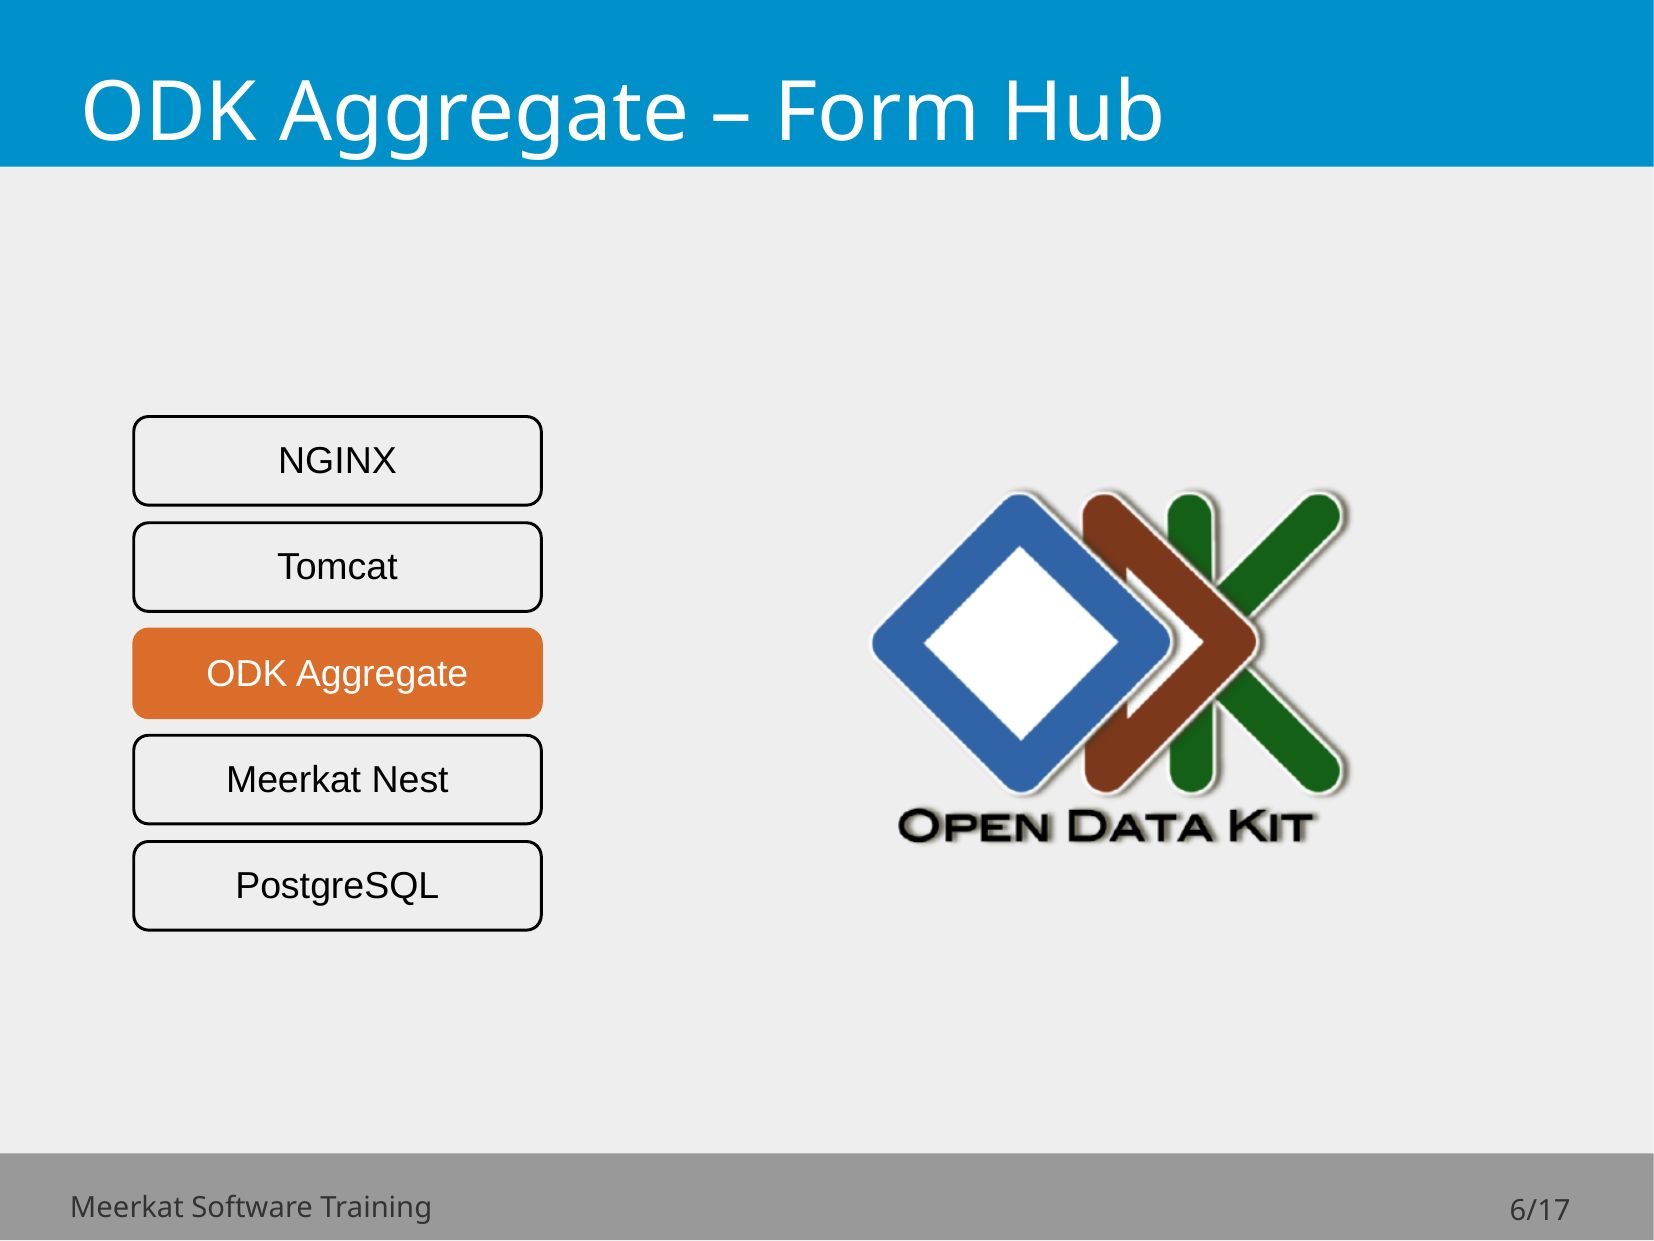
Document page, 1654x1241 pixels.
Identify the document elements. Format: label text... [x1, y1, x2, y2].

text_box NGINX [133, 416, 542, 506]
text_box ODK Aggregate – Form Hub [65, 43, 1246, 142]
text_box ODK Aggregate [133, 628, 542, 718]
text_box Tomcat [133, 522, 542, 612]
picture [862, 422, 1361, 921]
text_box PostgreSQL [133, 841, 542, 931]
text_box Meerkat Nest [133, 735, 542, 824]
